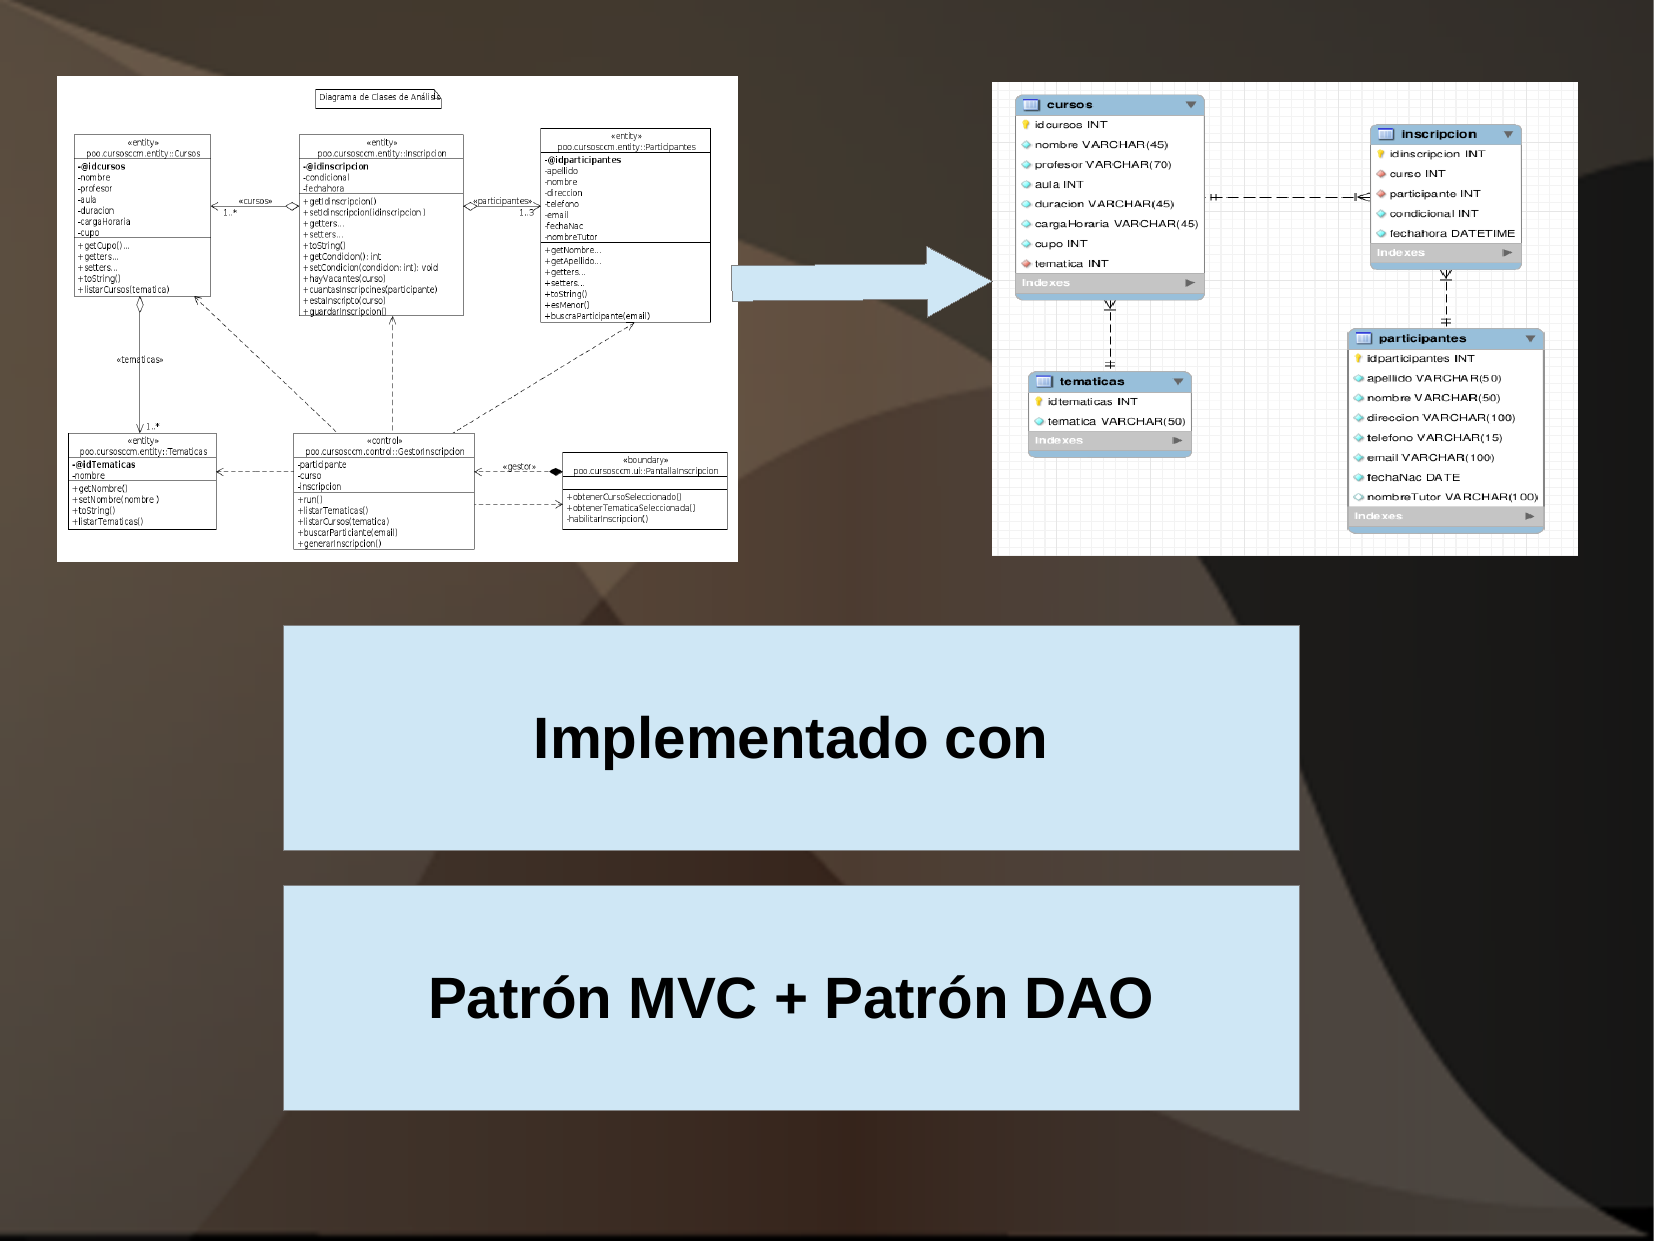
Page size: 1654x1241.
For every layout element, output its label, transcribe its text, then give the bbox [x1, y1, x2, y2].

text_box Implementado con [283, 625, 1300, 851]
text_box Patrón MVC + Patrón DAO [283, 885, 1300, 1111]
text_box [731, 246, 993, 318]
picture [0, 0, 1654, 1241]
